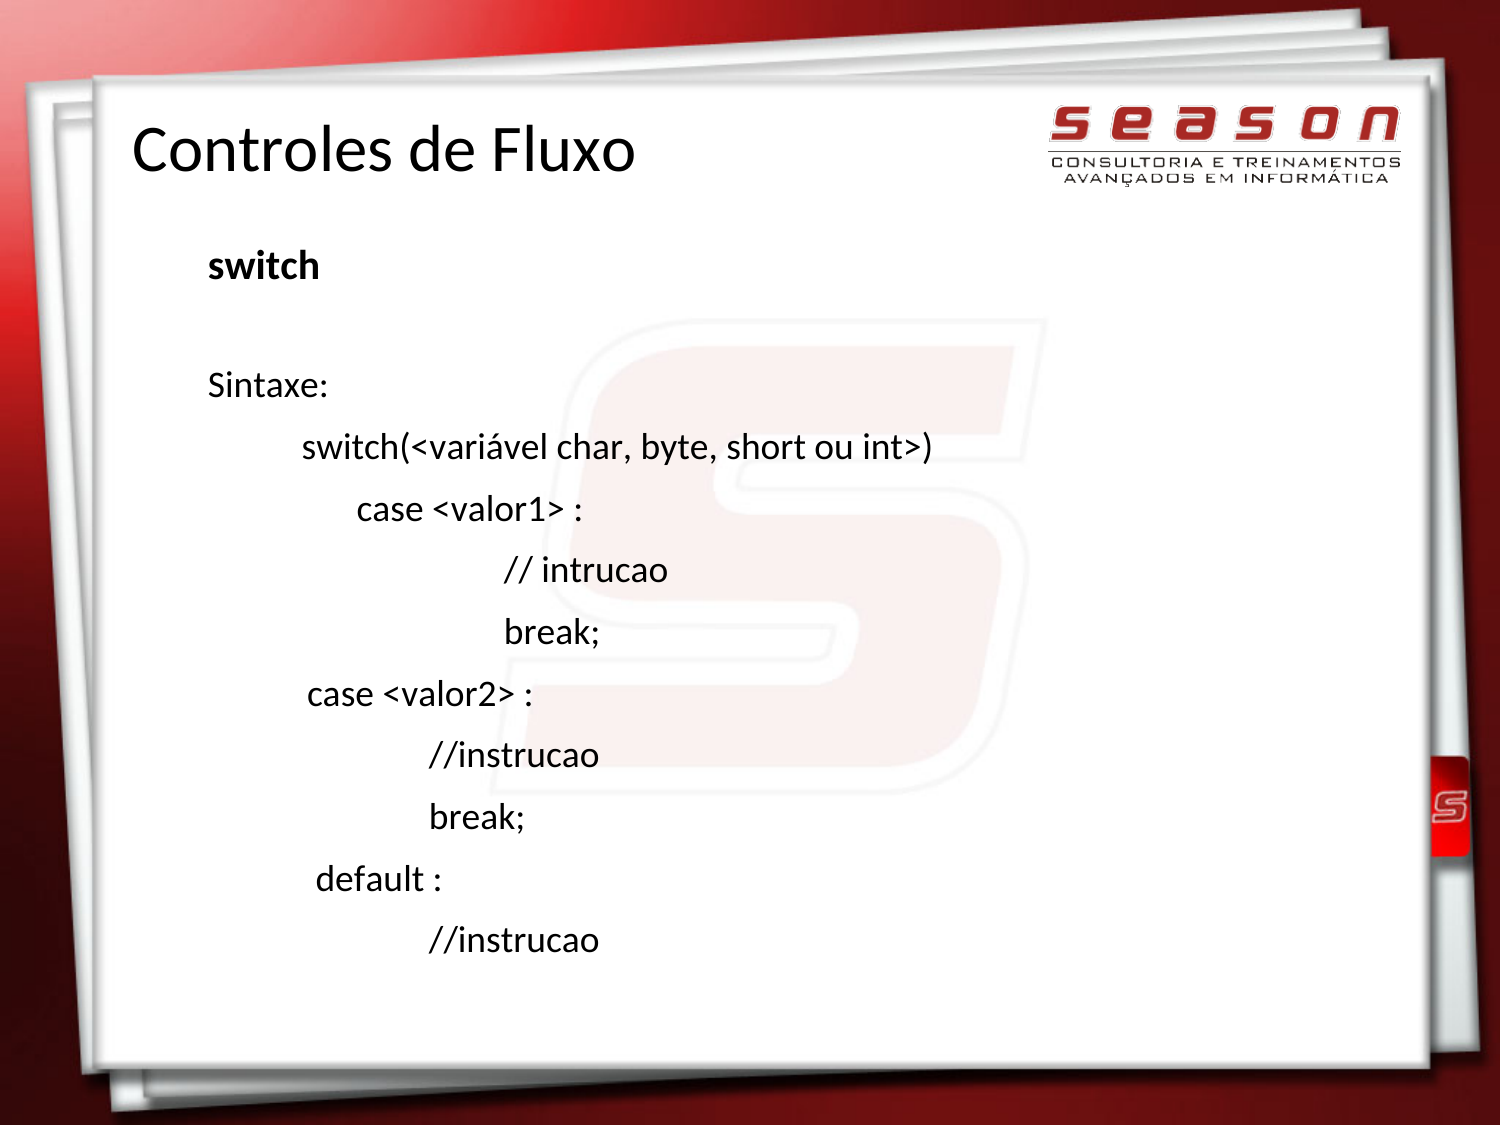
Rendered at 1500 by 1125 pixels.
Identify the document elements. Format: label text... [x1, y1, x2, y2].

title Controles de Fluxo [118, 33, 1394, 257]
text_box Sintaxe: switch(<variável char, byte, short ou int>) case <valor1> : // intrucao break; case <valor2> : //instrucao break; default : //instrucao [207, 360, 1328, 961]
picture [0, 0, 1500, 1125]
text_box switch [207, 231, 1328, 296]
